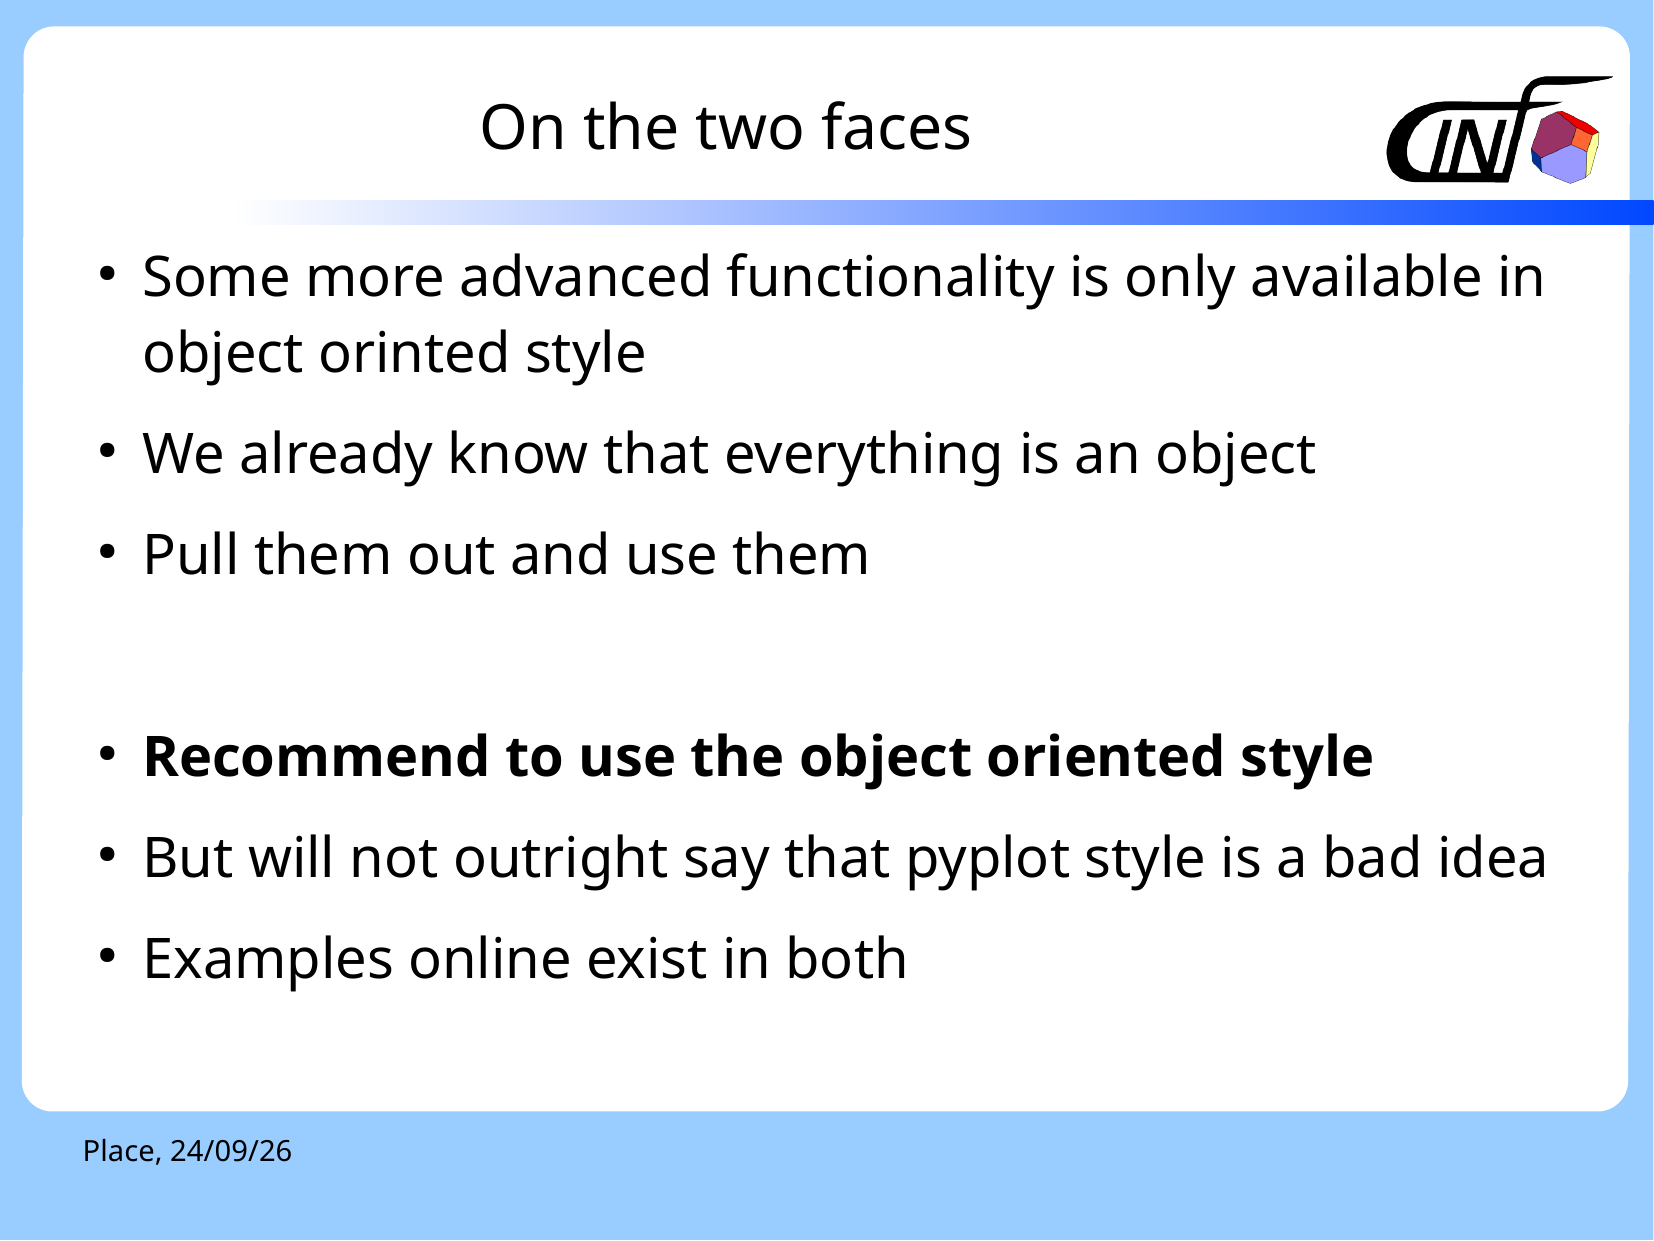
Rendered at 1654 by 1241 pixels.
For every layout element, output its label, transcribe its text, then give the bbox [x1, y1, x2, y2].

title On the two faces [82, 49, 1371, 201]
list Some more advanced functionality is only available in object orinted style We already know that everything is an object Pull them out and use them Recommend to use the object oriented style But will not outright say that pyplot style is a bad idea Examples online exist in both [82, 236, 1571, 1055]
picture [1386, 76, 1613, 184]
